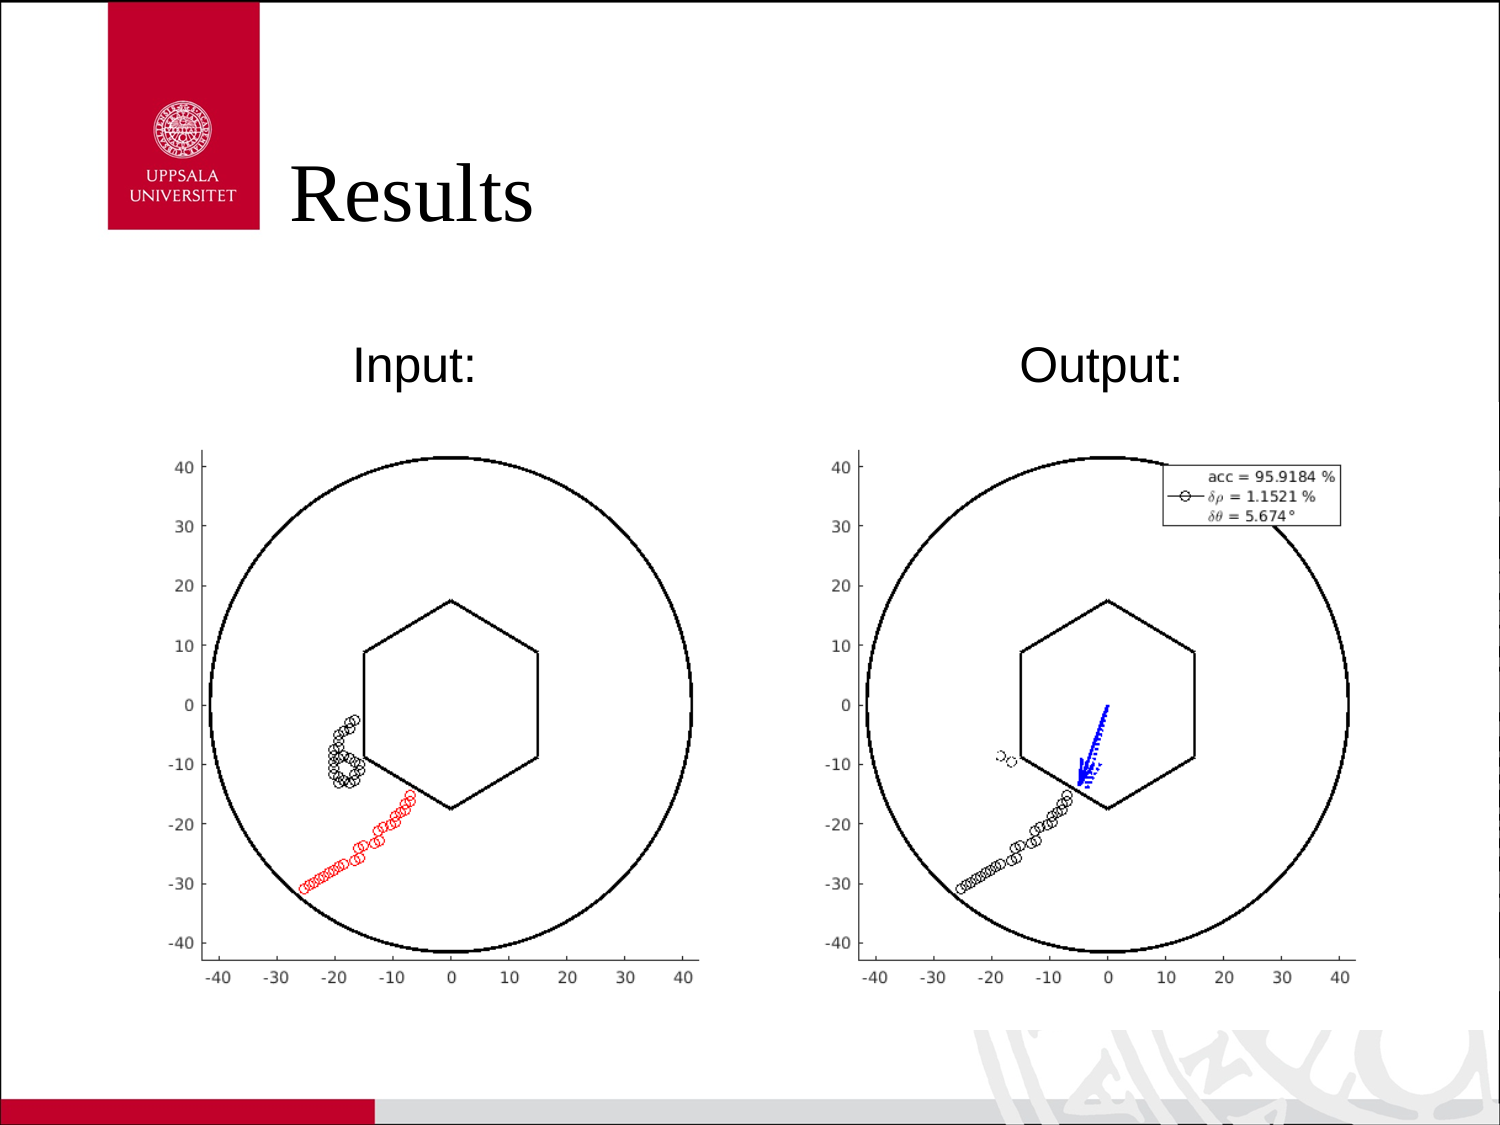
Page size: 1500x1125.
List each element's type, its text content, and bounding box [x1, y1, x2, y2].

text_box Input: [337, 330, 503, 401]
title Results [289, 99, 1436, 288]
picture [0, 0, 1500, 1125]
text_box Output: [1004, 330, 1210, 401]
